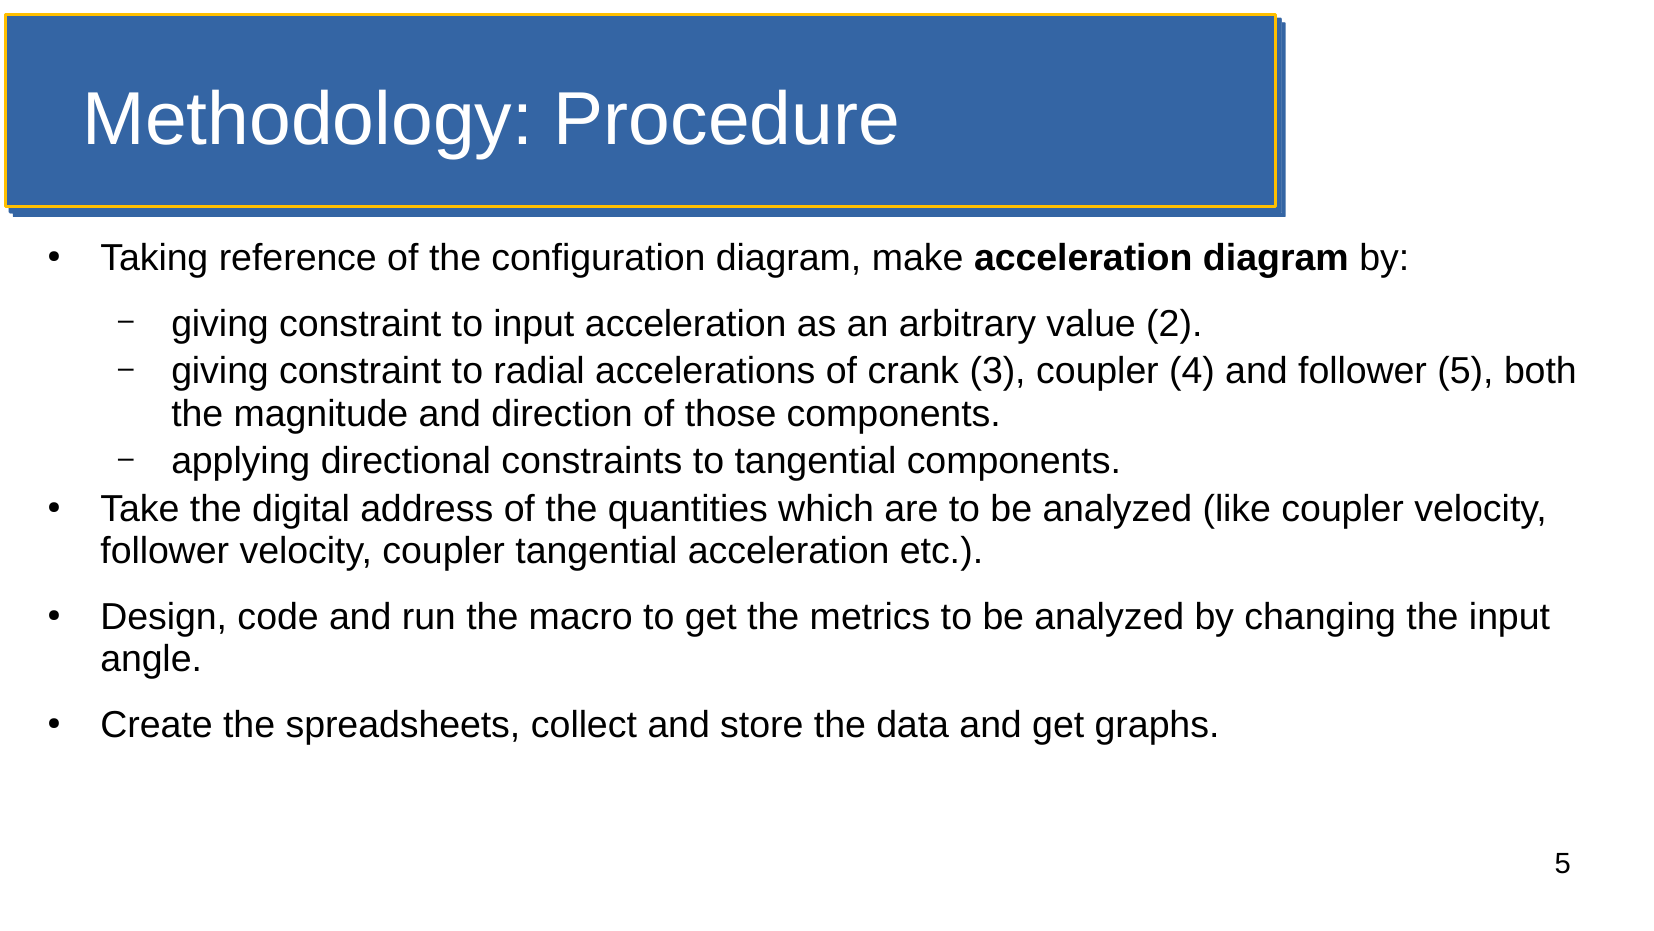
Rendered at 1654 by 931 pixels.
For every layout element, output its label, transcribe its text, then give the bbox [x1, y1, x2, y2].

title Methodology: Procedure [82, 44, 1235, 192]
list Taking reference of the configuration diagram, make acceleration diagram by: giving constraint to input acceleration as an arbitrary value (2). giving constraint to radial accelerations of crank (3), coupler (4) and follower (5), both the magnitude and direction of those components. applying directional constraints to tangential components. Take the digital address of the quantities which are to be analyzed (like coupler velocity, follower velocity, coupler tangential acceleration etc.). Design, code and run the macro to get the metrics to be analyzed by changing the input angle. Create the spreadsheets, collect and store the data and get graphs. [29, 236, 1625, 827]
